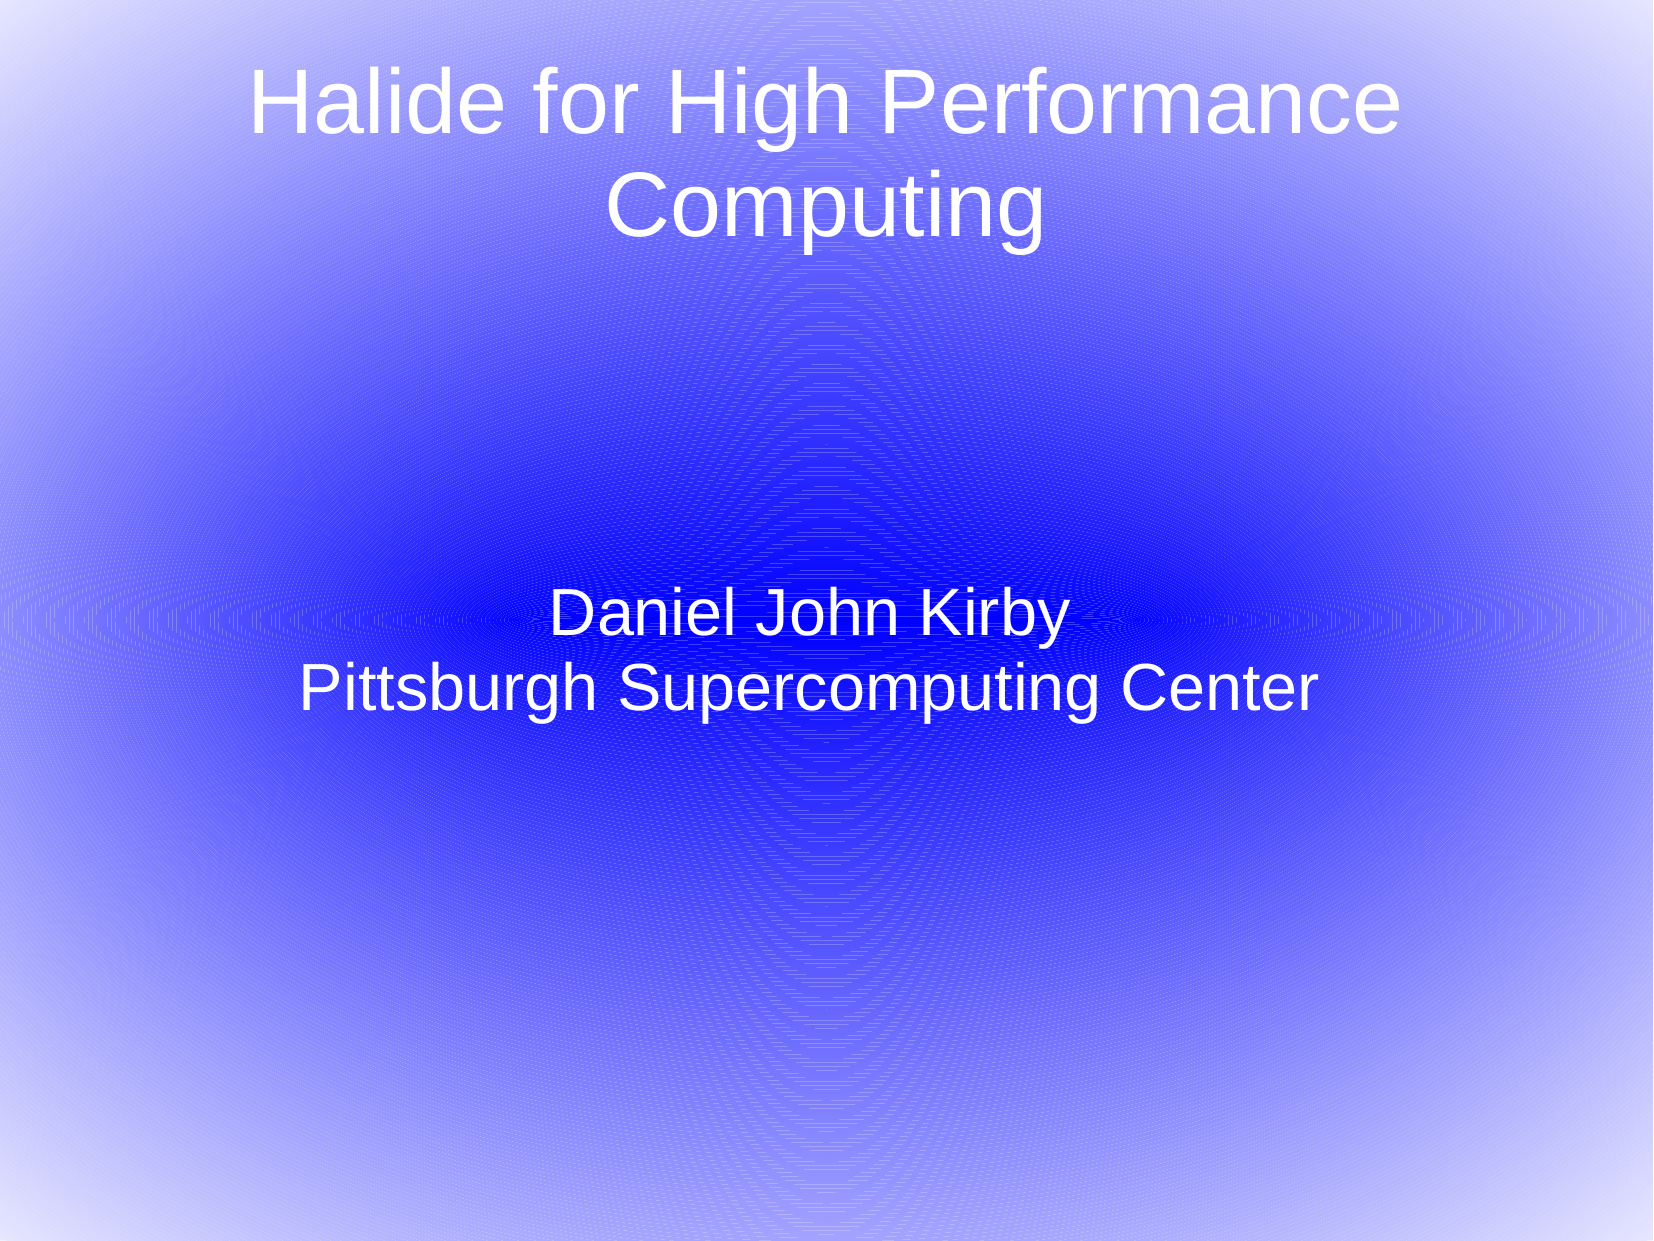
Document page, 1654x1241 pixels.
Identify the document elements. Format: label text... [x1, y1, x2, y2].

subtitle Daniel John Kirby Pittsburgh Supercomputing Center [82, 290, 1538, 1010]
title Halide for High Performance Computing [82, 49, 1571, 257]
